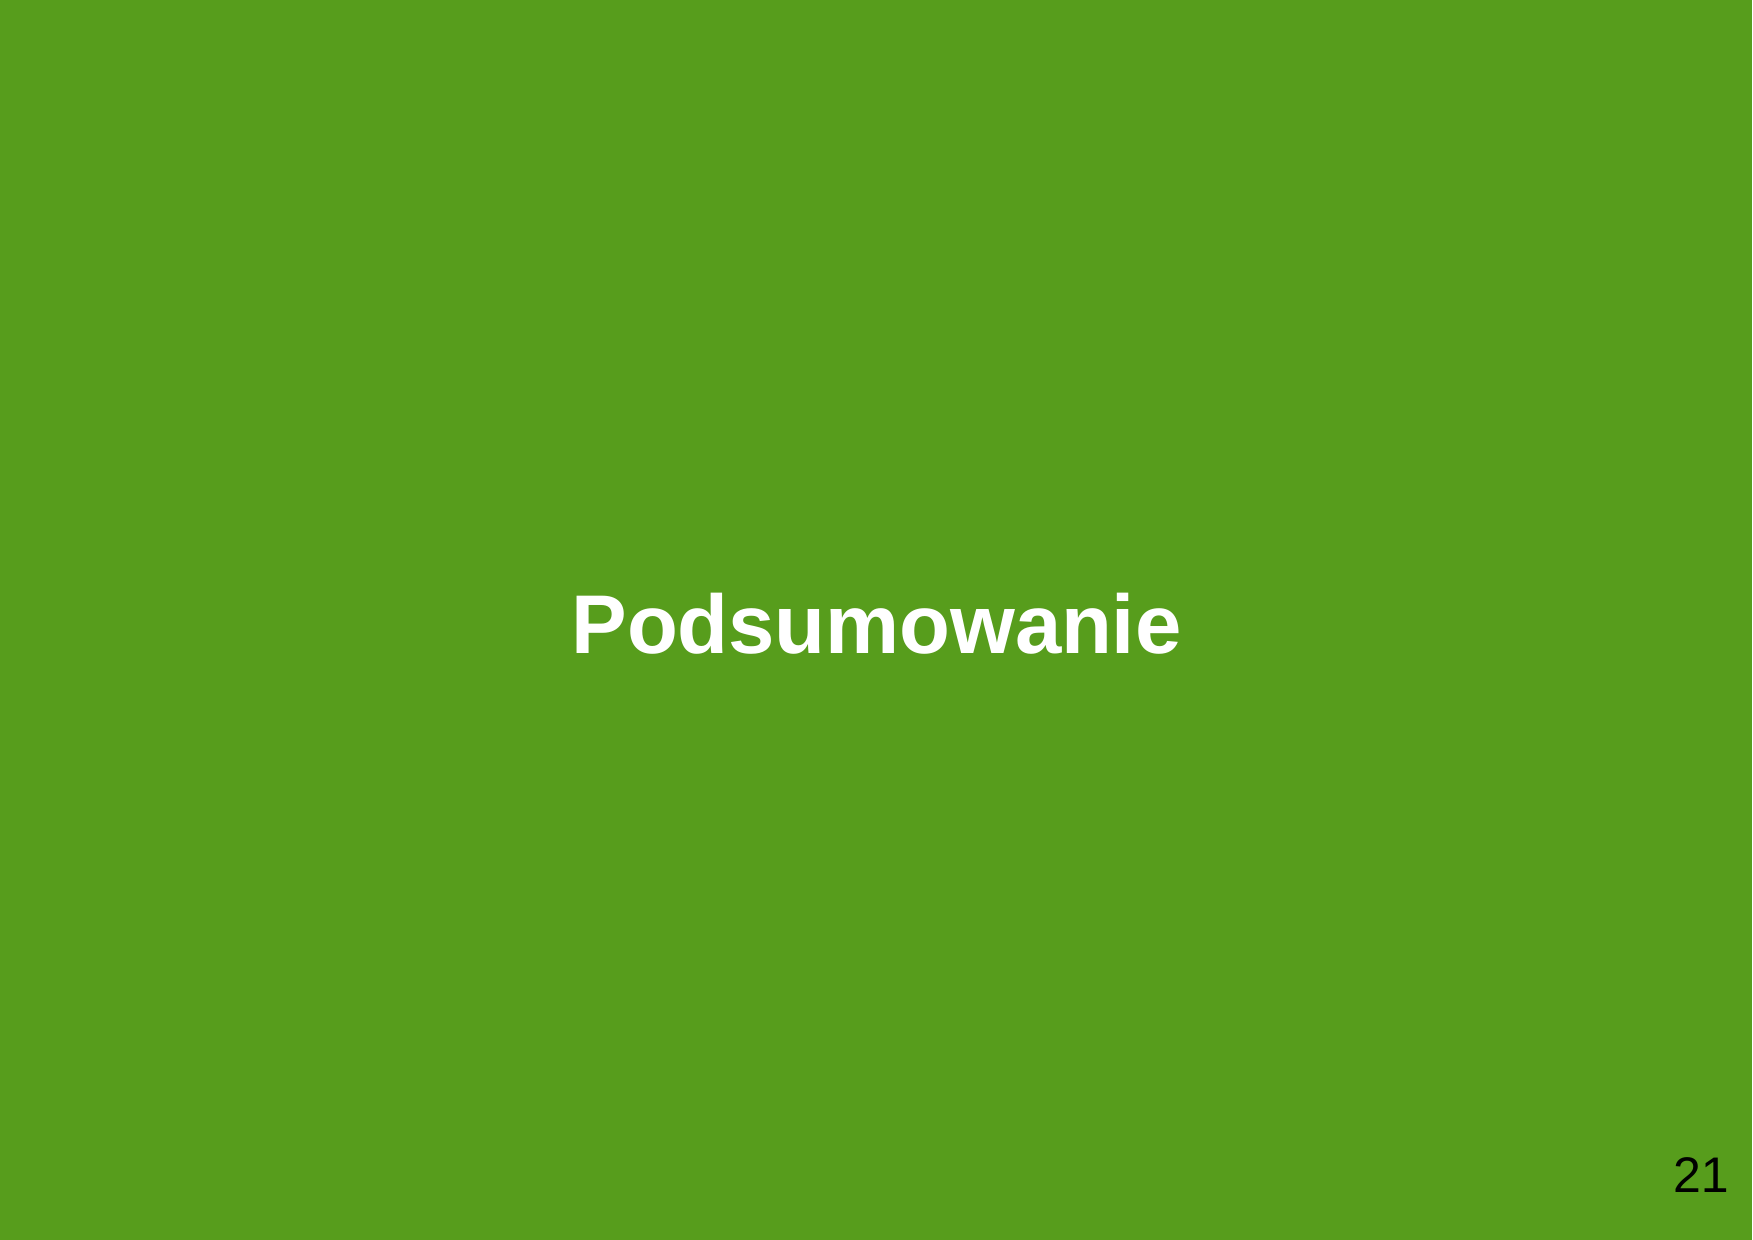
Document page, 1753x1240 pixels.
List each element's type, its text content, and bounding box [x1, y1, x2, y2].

title Podsumowanie [131, 516, 1622, 724]
